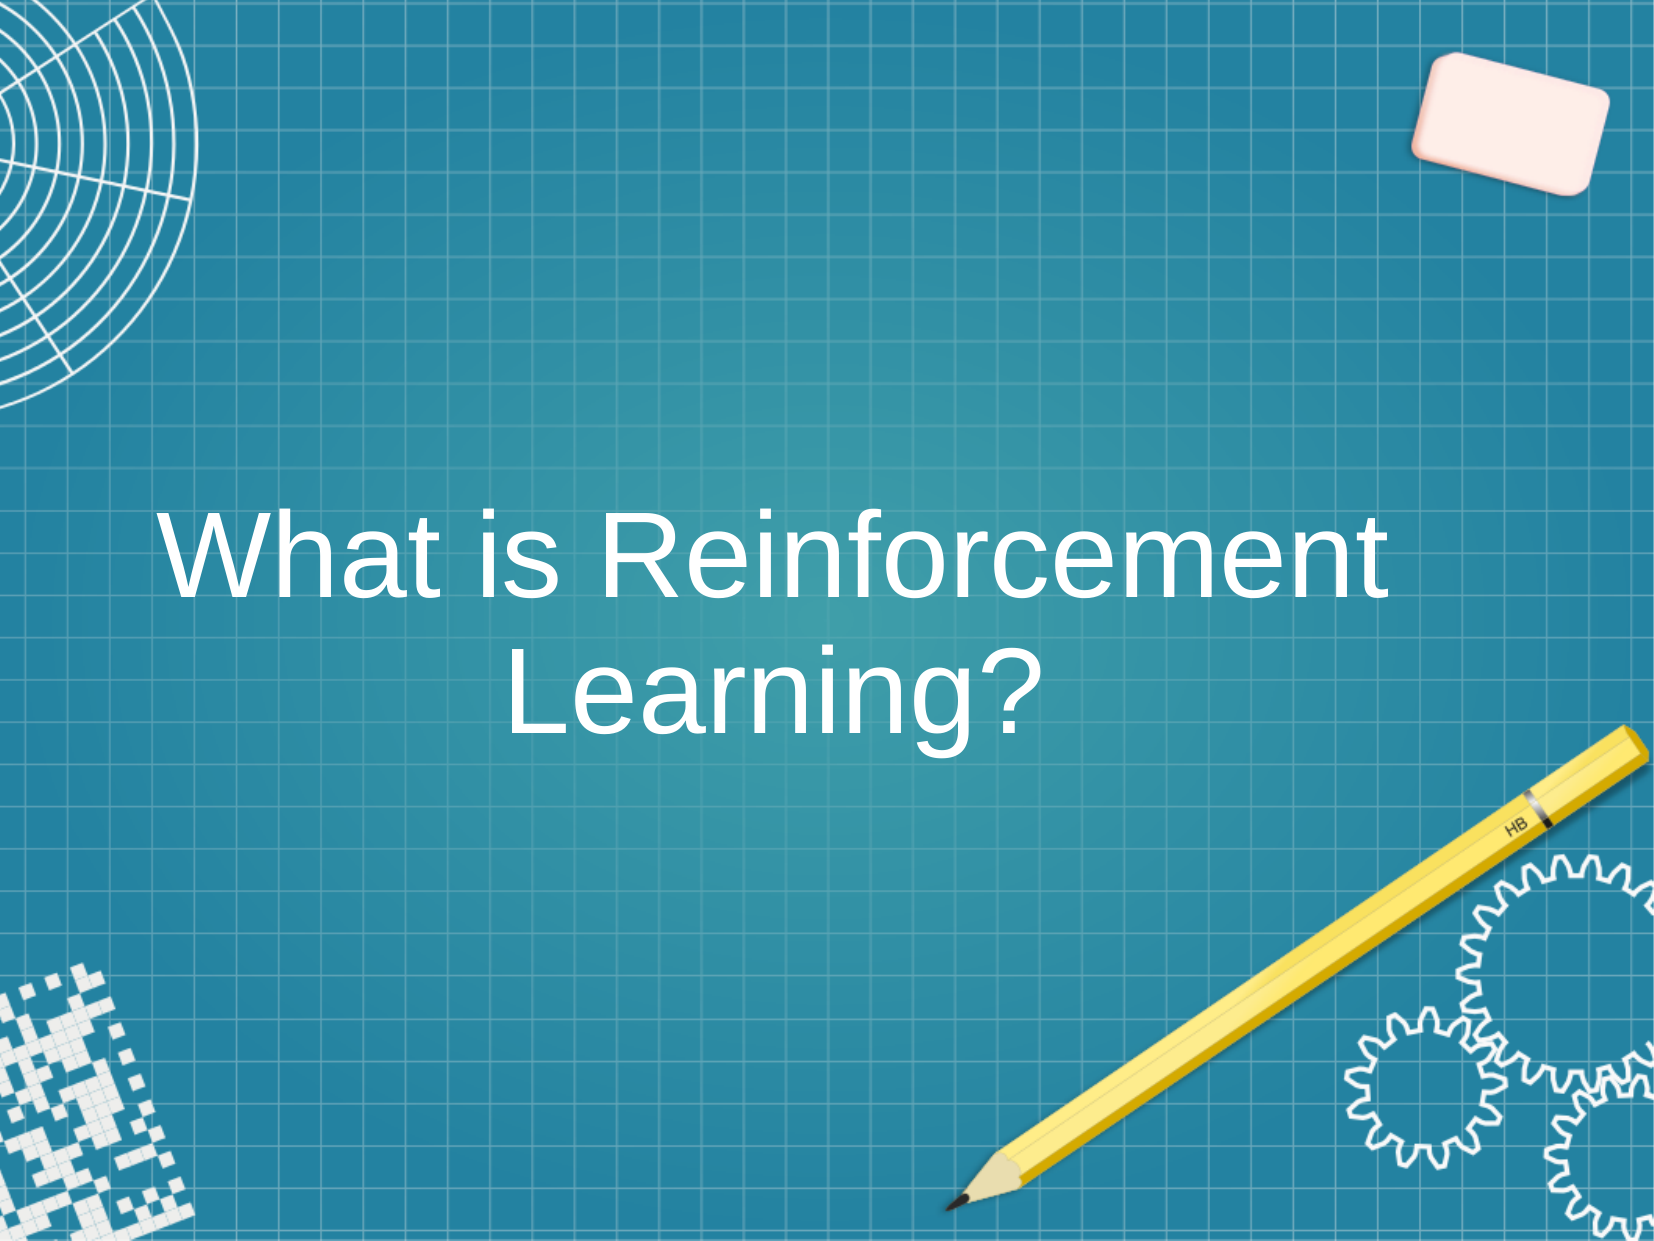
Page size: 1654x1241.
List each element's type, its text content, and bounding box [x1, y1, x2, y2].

picture [0, 0, 1654, 1241]
title What is Reinforcement Learning? [0, 451, 1571, 796]
